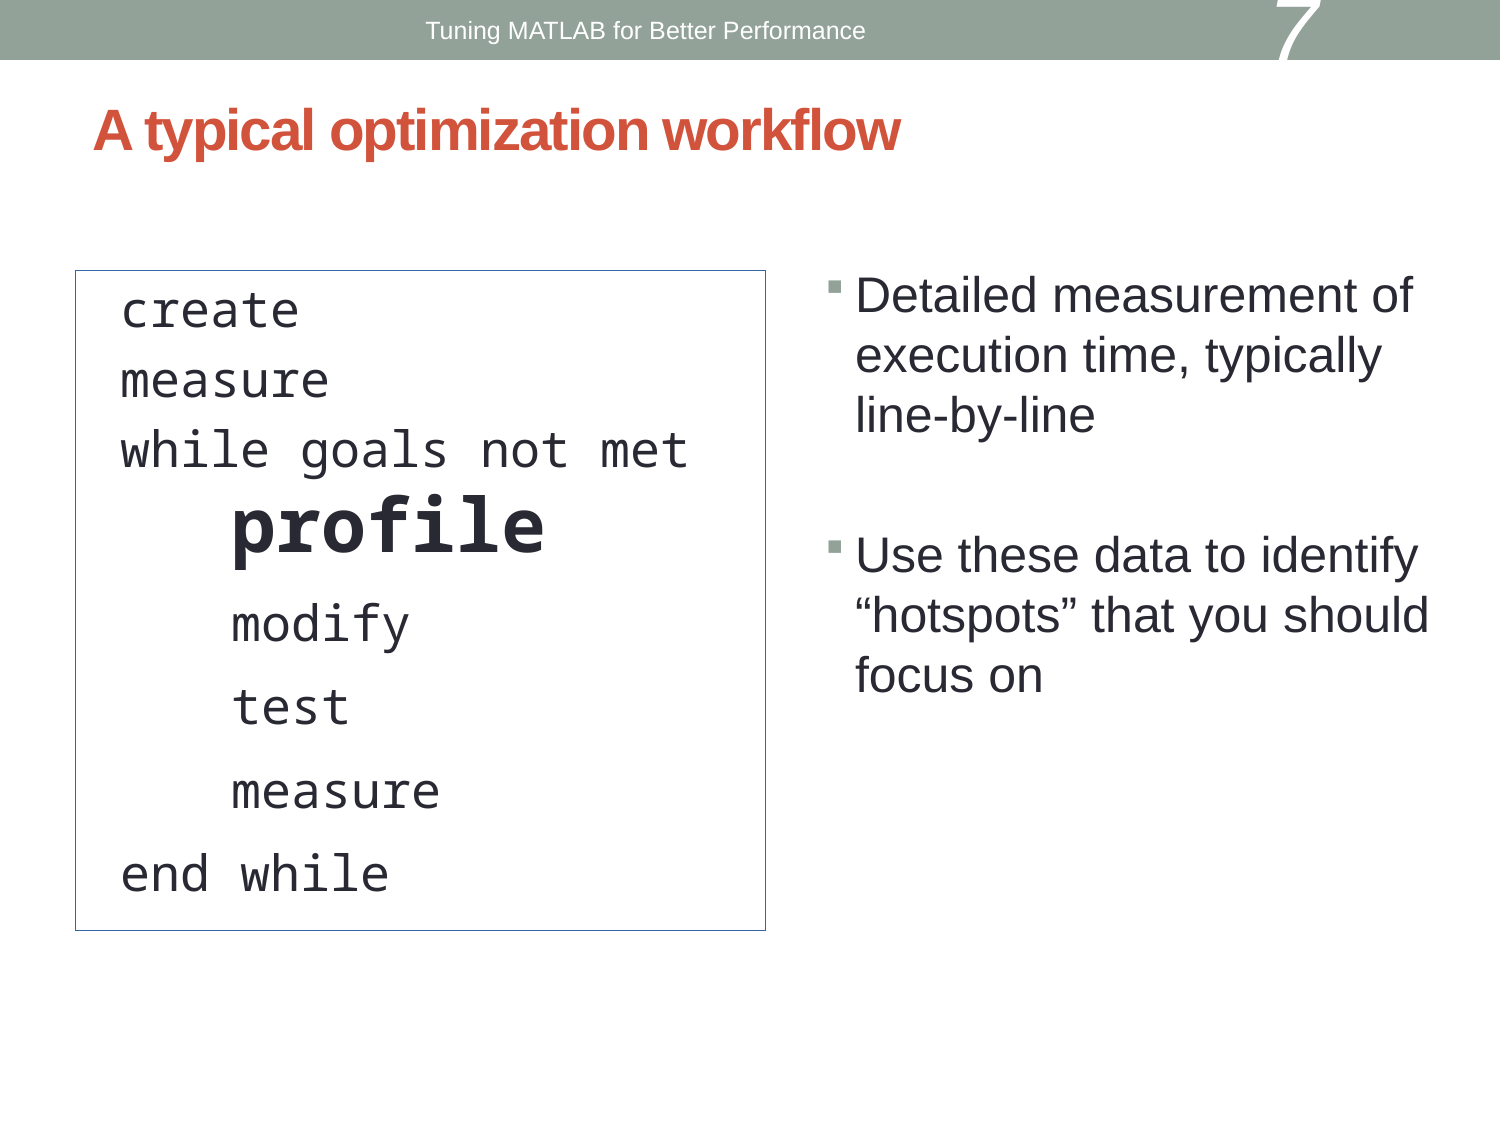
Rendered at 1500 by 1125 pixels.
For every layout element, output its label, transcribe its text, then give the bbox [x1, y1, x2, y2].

title A typical optimization workflow [77, 66, 1357, 188]
slide_number <number> [1252, 0, 1428, 54]
footer Tuning MATLAB for Better Performance [410, 3, 1086, 57]
list create measure while goals not met profile modify test measure end while [75, 270, 766, 931]
list Detailed measurement of execution time, typically line-by-line Use these data to identify “hotspots” that you should focus on [810, 254, 1471, 916]
